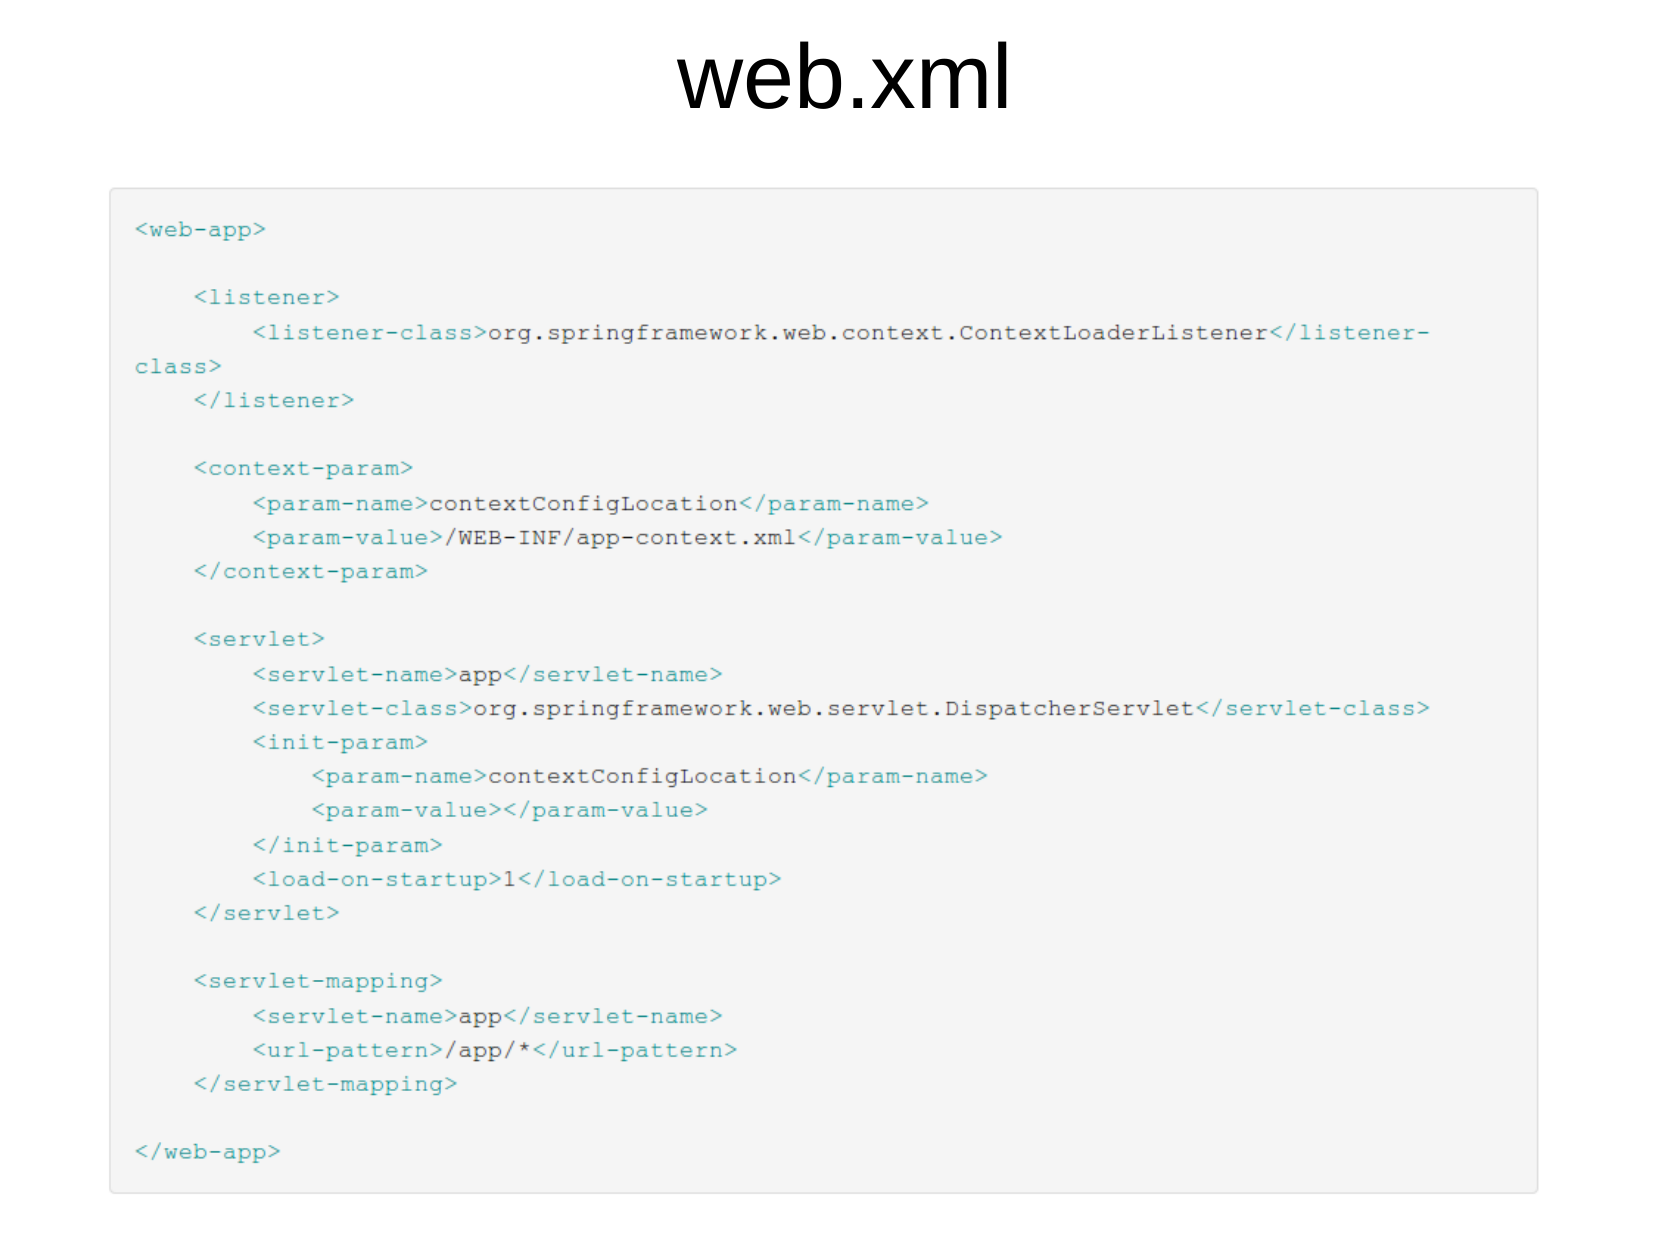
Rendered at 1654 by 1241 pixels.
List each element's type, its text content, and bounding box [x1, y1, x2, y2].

picture [105, 179, 1546, 1201]
title web.xml [120, 25, 1571, 129]
